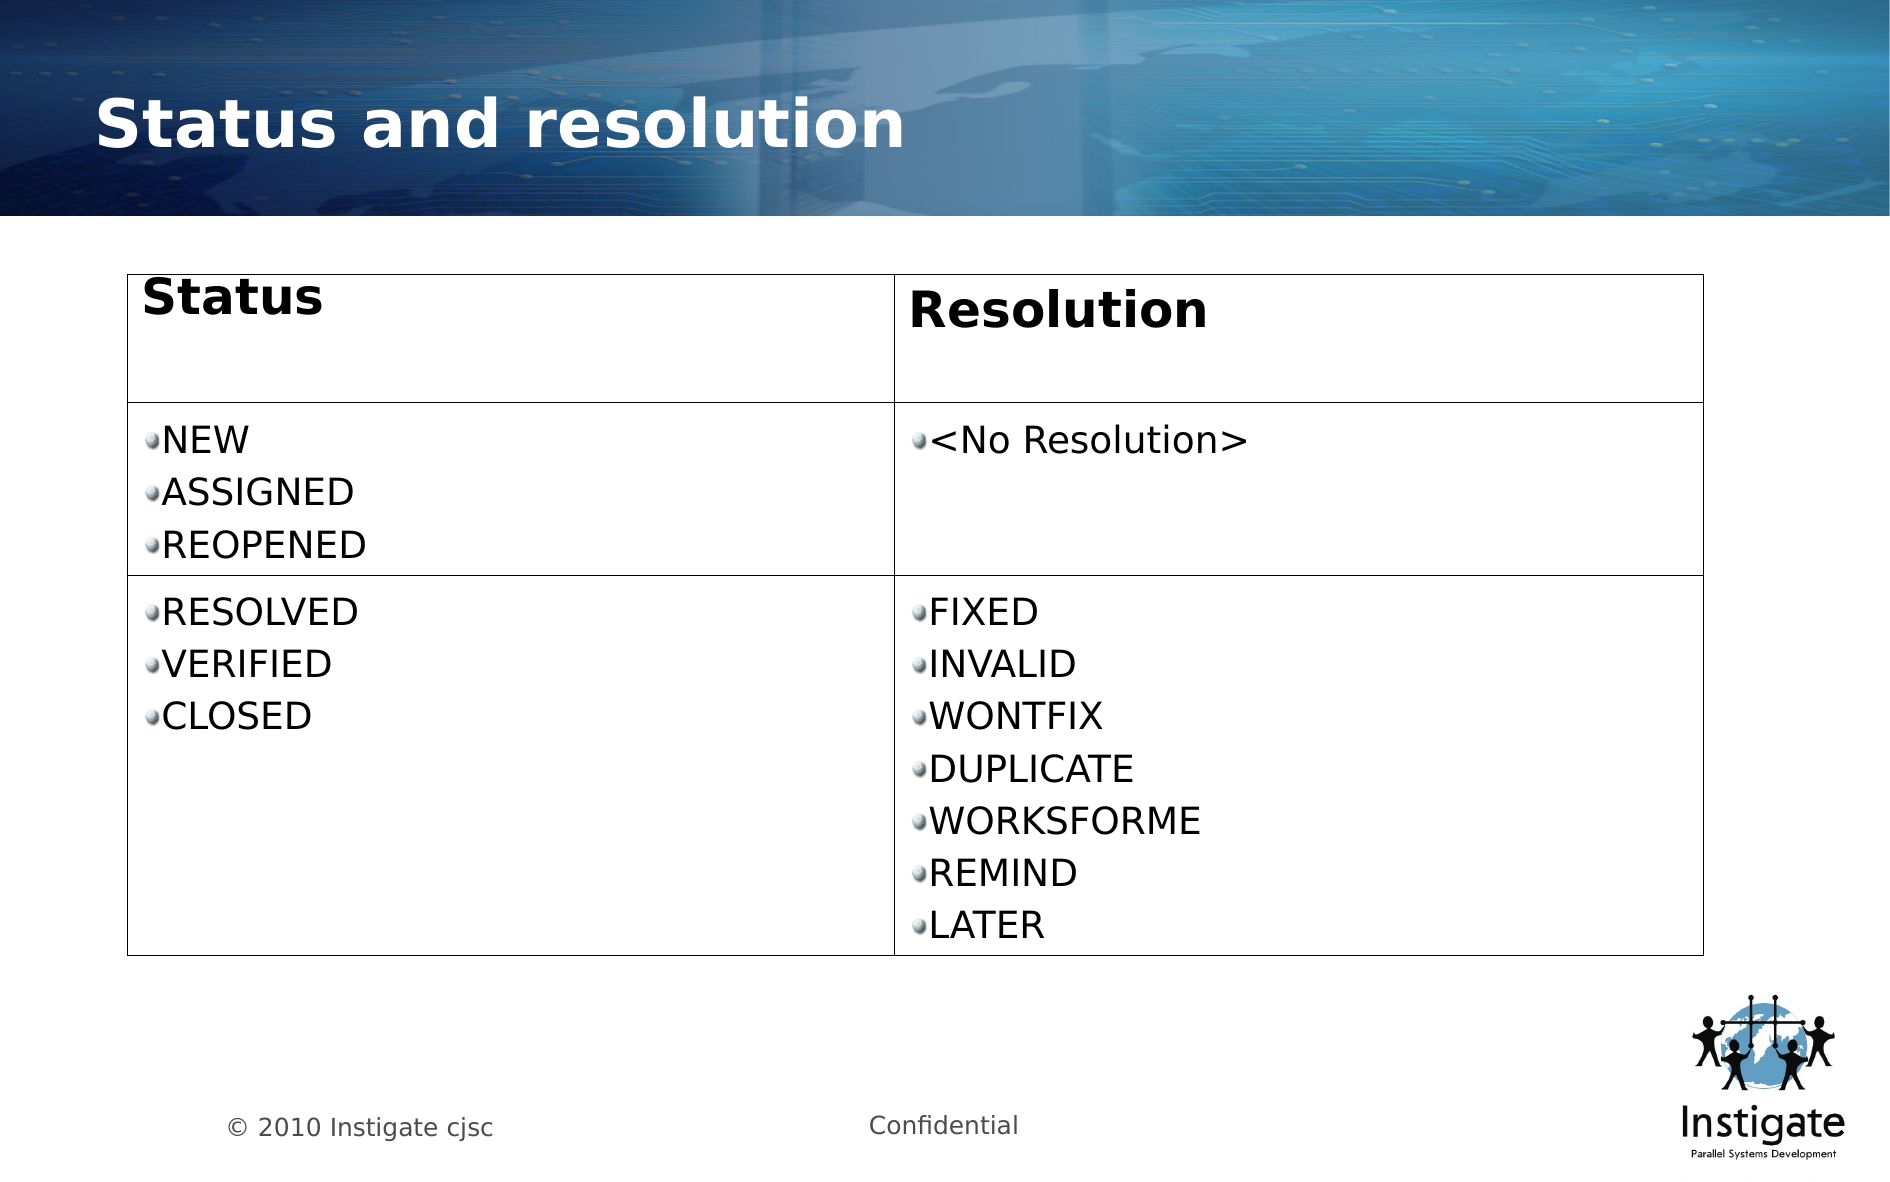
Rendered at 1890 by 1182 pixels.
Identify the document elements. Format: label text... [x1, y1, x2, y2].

title Status and resolution [94, 54, 1793, 210]
picture [908, 707, 929, 727]
picture [908, 602, 929, 623]
picture [141, 655, 162, 675]
picture [141, 602, 162, 623]
picture [908, 759, 929, 779]
table_header Resolution [895, 275, 1703, 402]
table_cell <No Resolution> [895, 403, 1703, 575]
table_cell NEW ASSIGNED REOPENED [128, 403, 894, 575]
picture [908, 863, 929, 884]
picture [908, 916, 929, 936]
picture [141, 430, 162, 451]
picture [141, 483, 162, 503]
picture [141, 535, 162, 555]
picture [908, 655, 929, 675]
picture [908, 811, 929, 832]
picture [908, 430, 929, 451]
picture [0, 0, 1890, 216]
table_cell RESOLVED VERIFIED CLOSED [128, 576, 894, 955]
picture [141, 707, 162, 727]
picture [1650, 956, 1876, 1182]
table_header Status [128, 275, 894, 402]
table_cell FIXED INVALID WONTFIX DUPLICATE WORKSFORME REMIND LATER [895, 576, 1703, 955]
